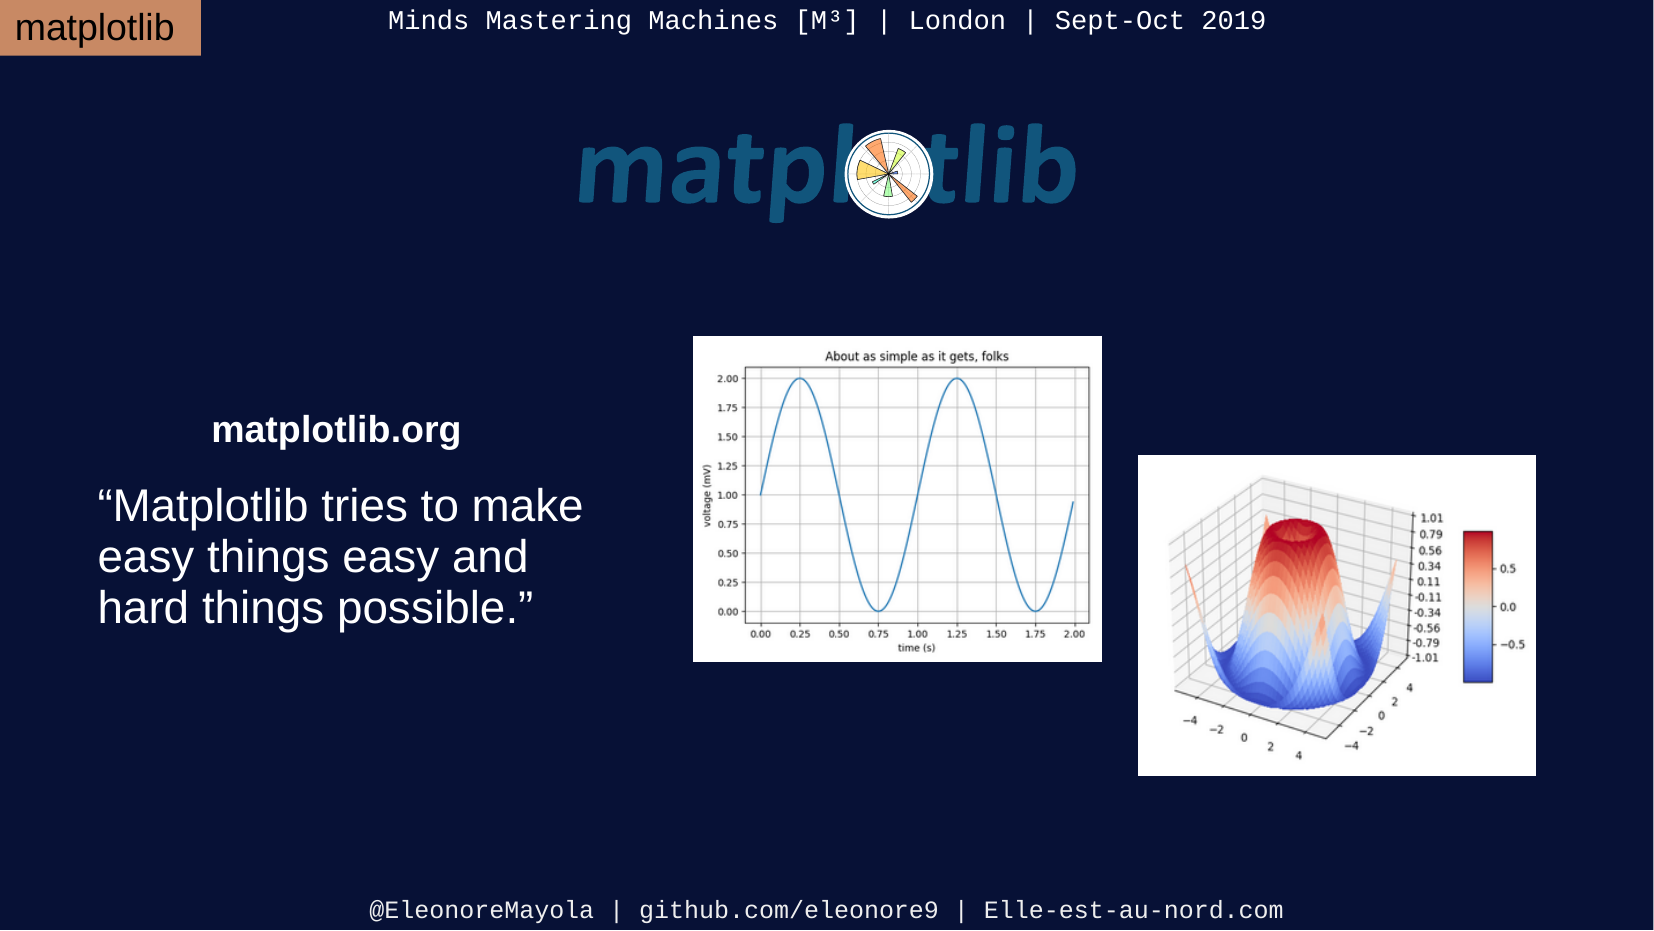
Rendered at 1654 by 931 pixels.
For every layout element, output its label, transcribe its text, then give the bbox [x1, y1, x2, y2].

text_box Minds Mastering Machines [M³] | London | Sept-Oct 2019 [265, 0, 1388, 60]
picture [1138, 455, 1536, 776]
picture [693, 336, 1102, 662]
text_box matplotlib [0, 0, 201, 56]
picture [556, 104, 1105, 237]
text_box “Matplotlib tries to make easy things easy and hard things possible.” [82, 472, 615, 642]
text_box matplotlib.org [94, 401, 579, 459]
text_box @EleonoreMayola | github.com/eleonore9 | Elle-est-au-nord.com [295, 862, 1359, 931]
